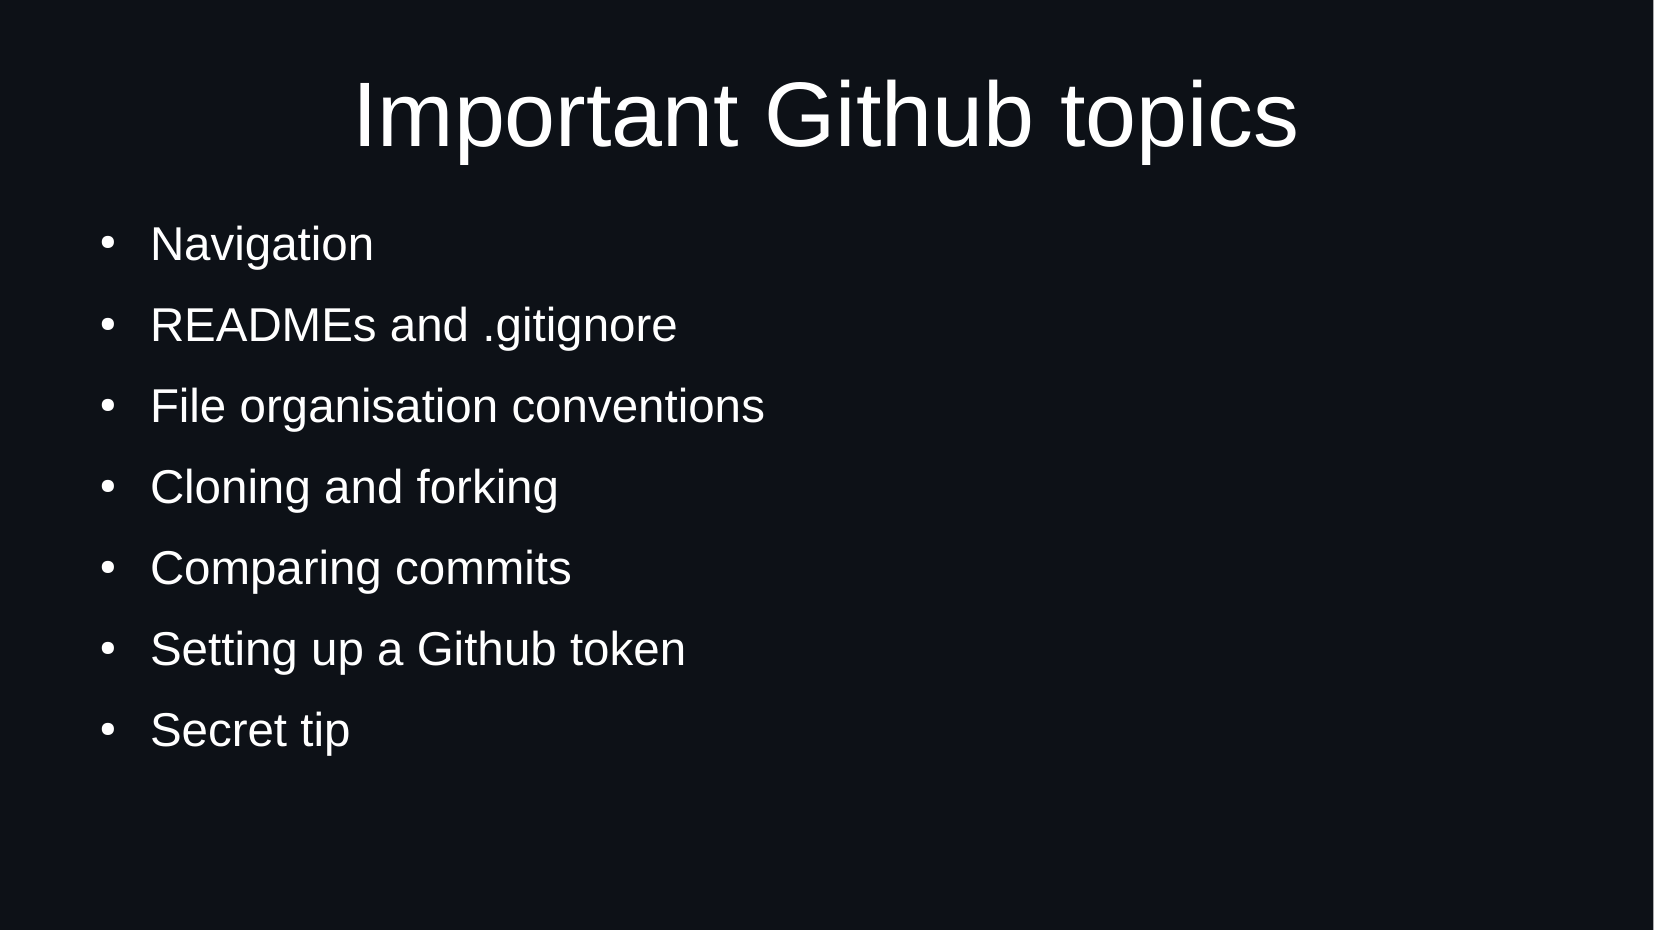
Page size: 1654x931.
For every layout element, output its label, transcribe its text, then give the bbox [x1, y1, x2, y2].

list Navigation READMEs and .gitignore File organisation conventions Cloning and forking Comparing commits Setting up a Github token Secret tip [82, 217, 1571, 758]
title Important Github topics [82, 37, 1571, 193]
